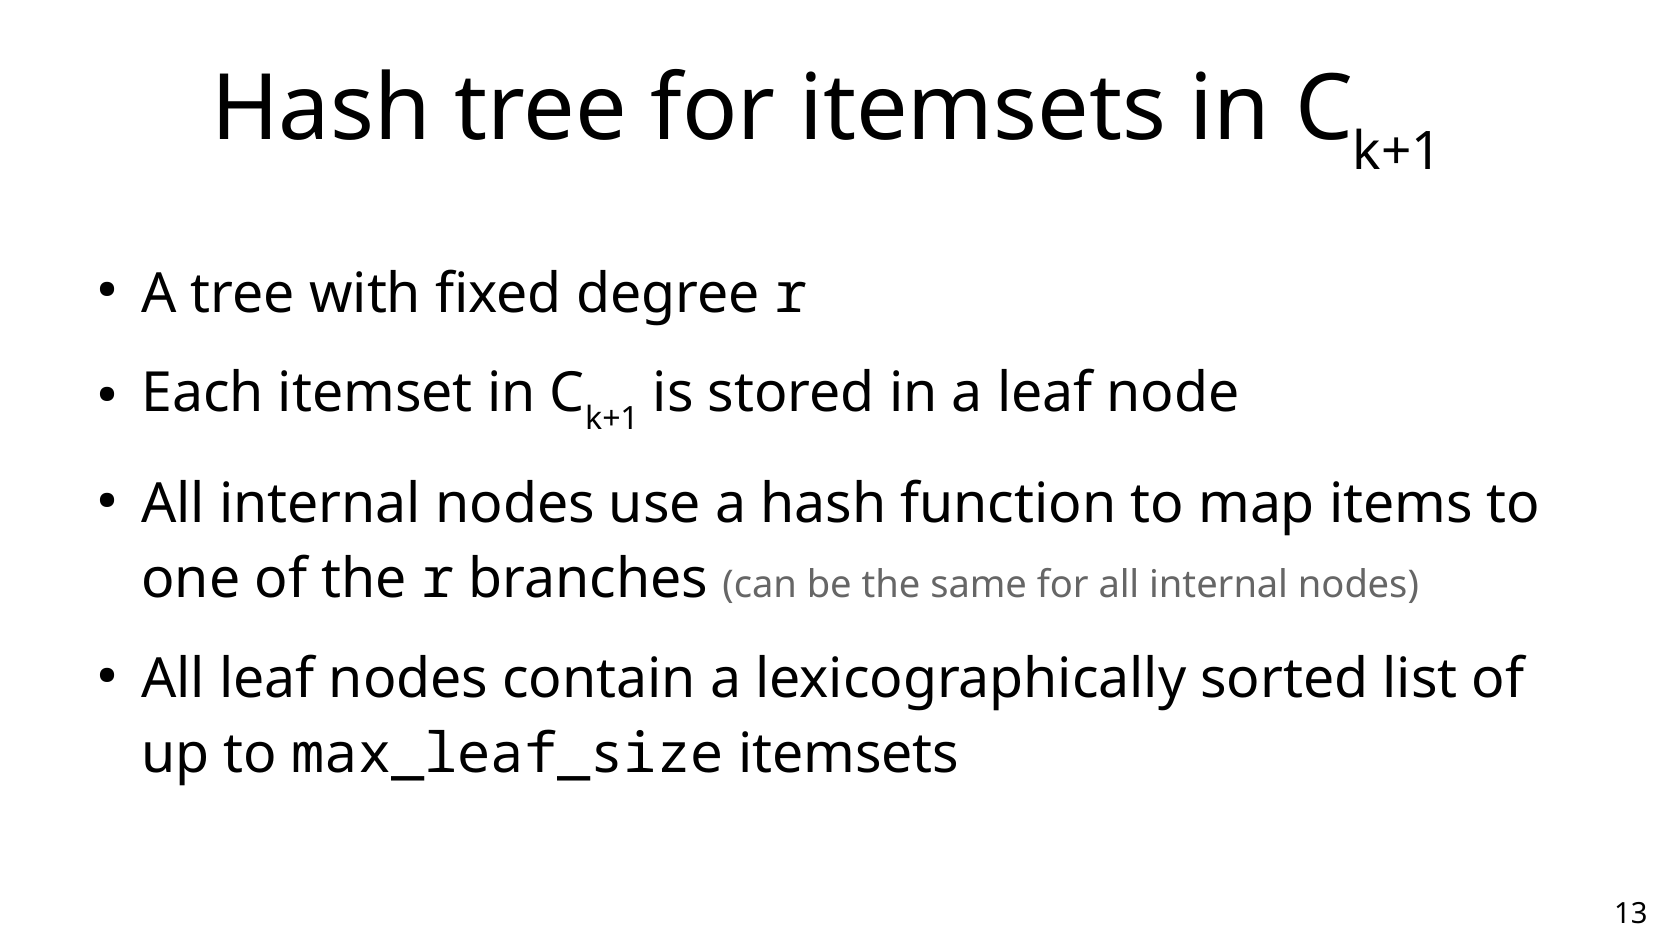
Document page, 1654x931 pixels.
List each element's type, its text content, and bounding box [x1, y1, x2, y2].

list A tree with fixed degree r Each itemset in Ck+1 is stored in a leaf node All internal nodes use a hash function to map items to one of the r branches (can be the same for all internal nodes) All leaf nodes contain a lexicographically sorted list of up to max_leaf_size itemsets [82, 253, 1571, 793]
title Hash tree for itemsets in Ck+1 [82, 1, 1571, 226]
